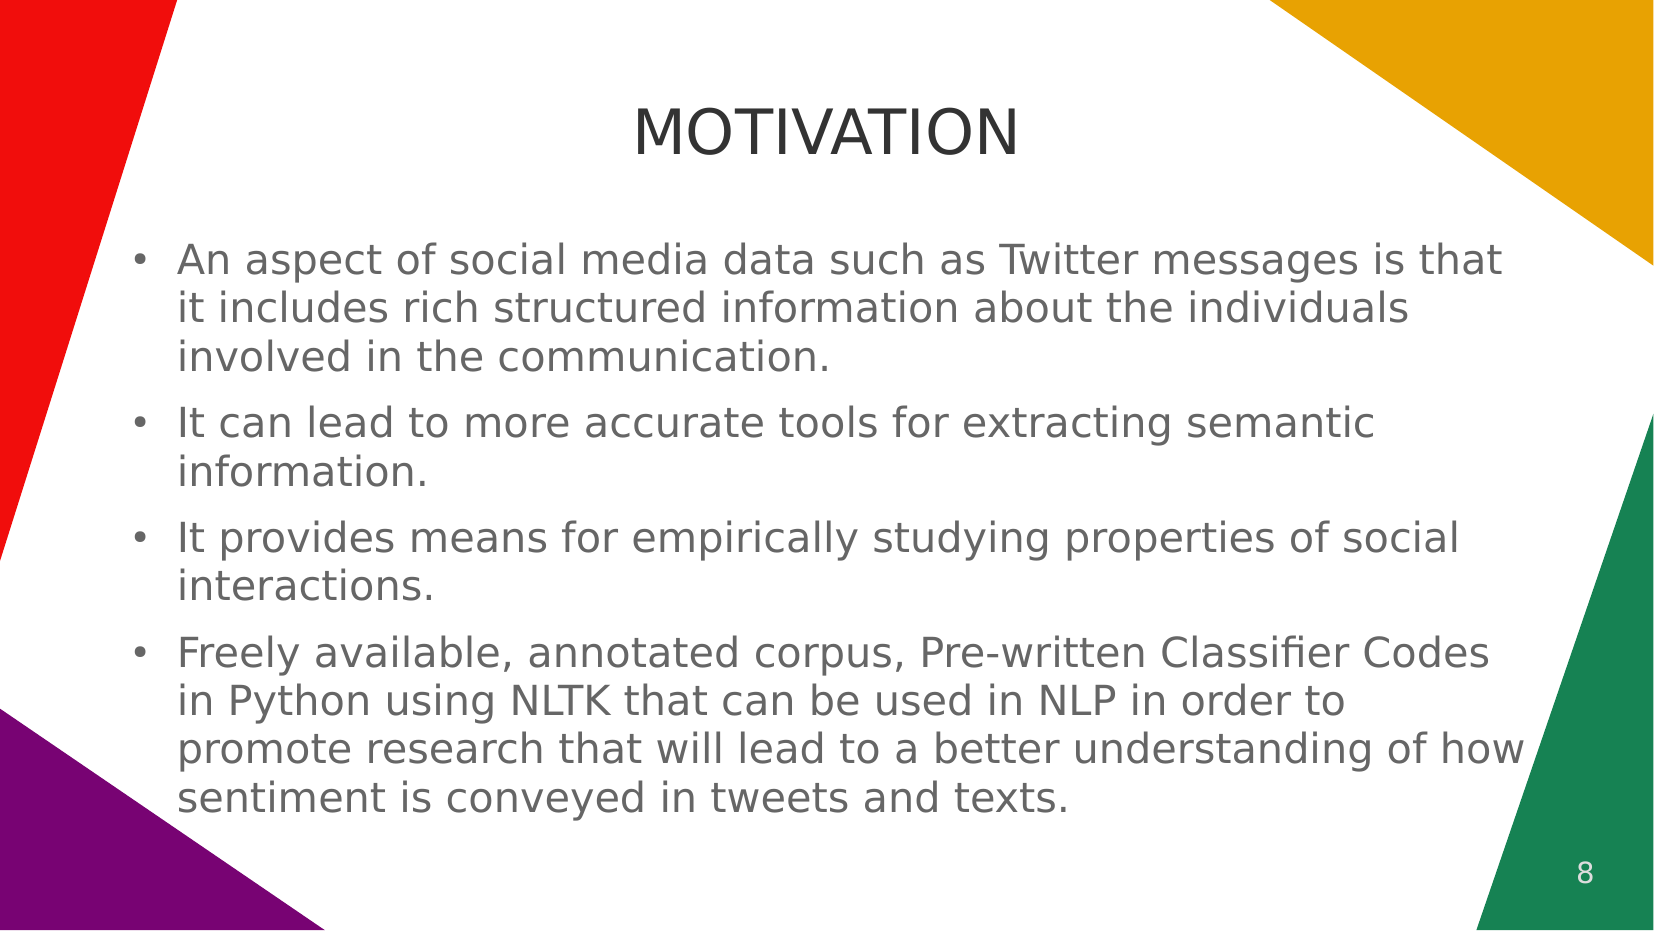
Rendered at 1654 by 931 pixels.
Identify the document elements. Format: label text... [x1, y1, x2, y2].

title MOTIVATION [118, 59, 1536, 207]
list An aspect of social media data such as Twitter messages is that it includes rich structured information about the individuals involved in the communication. It can lead to more accurate tools for extracting semantic information. It provides means for empirically studying properties of social interactions. Freely available, annotated corpus, Pre-written Classifier Codes in Python using NLTK that can be used in NLP in order to promote research that will lead to a better understanding of how sentiment is conveyed in tweets and texts. [118, 236, 1536, 827]
